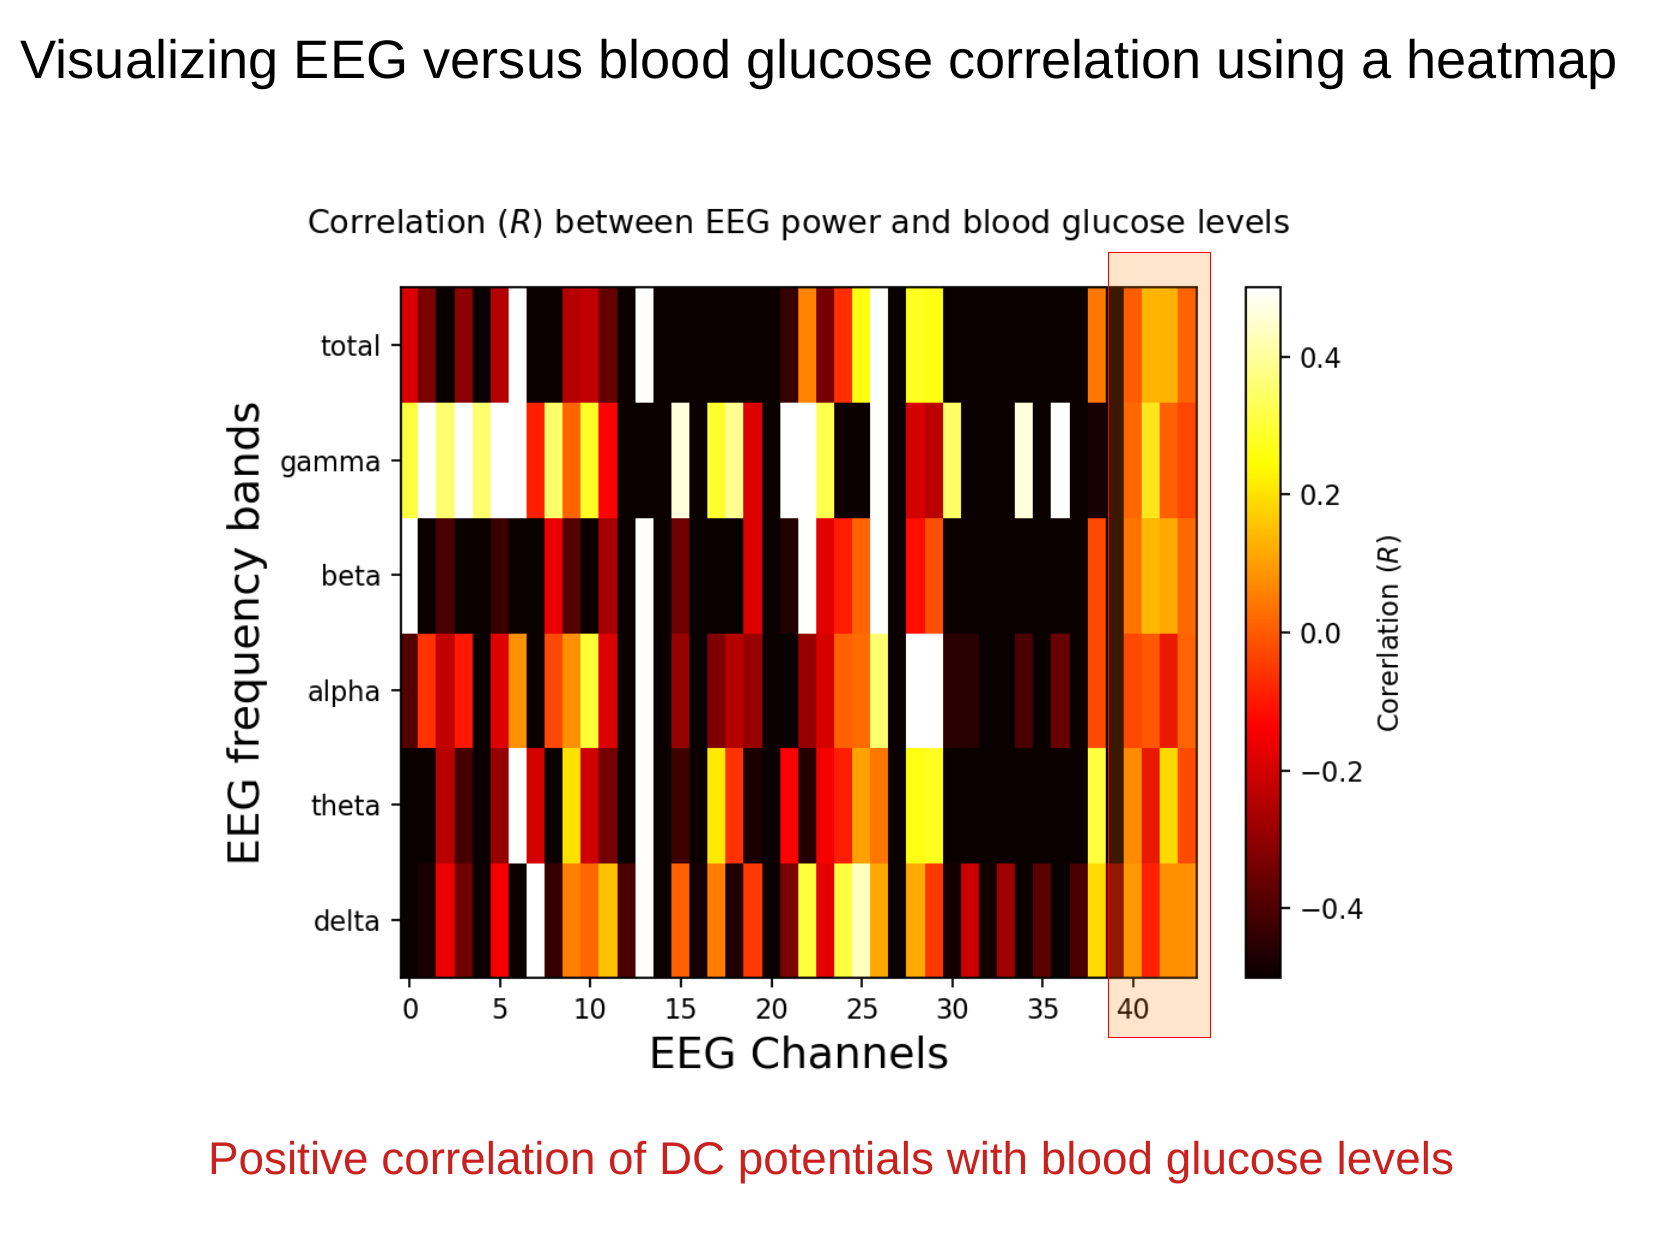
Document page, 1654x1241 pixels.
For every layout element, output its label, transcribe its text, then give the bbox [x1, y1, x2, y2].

text_box [1108, 252, 1211, 1038]
picture [200, 167, 1441, 1103]
text_box Visualizing EEG versus blood glucose correlation using a heatmap [5, 22, 1636, 98]
text_box Positive correlation of DC potentials with blood glucose levels [193, 1125, 1471, 1192]
